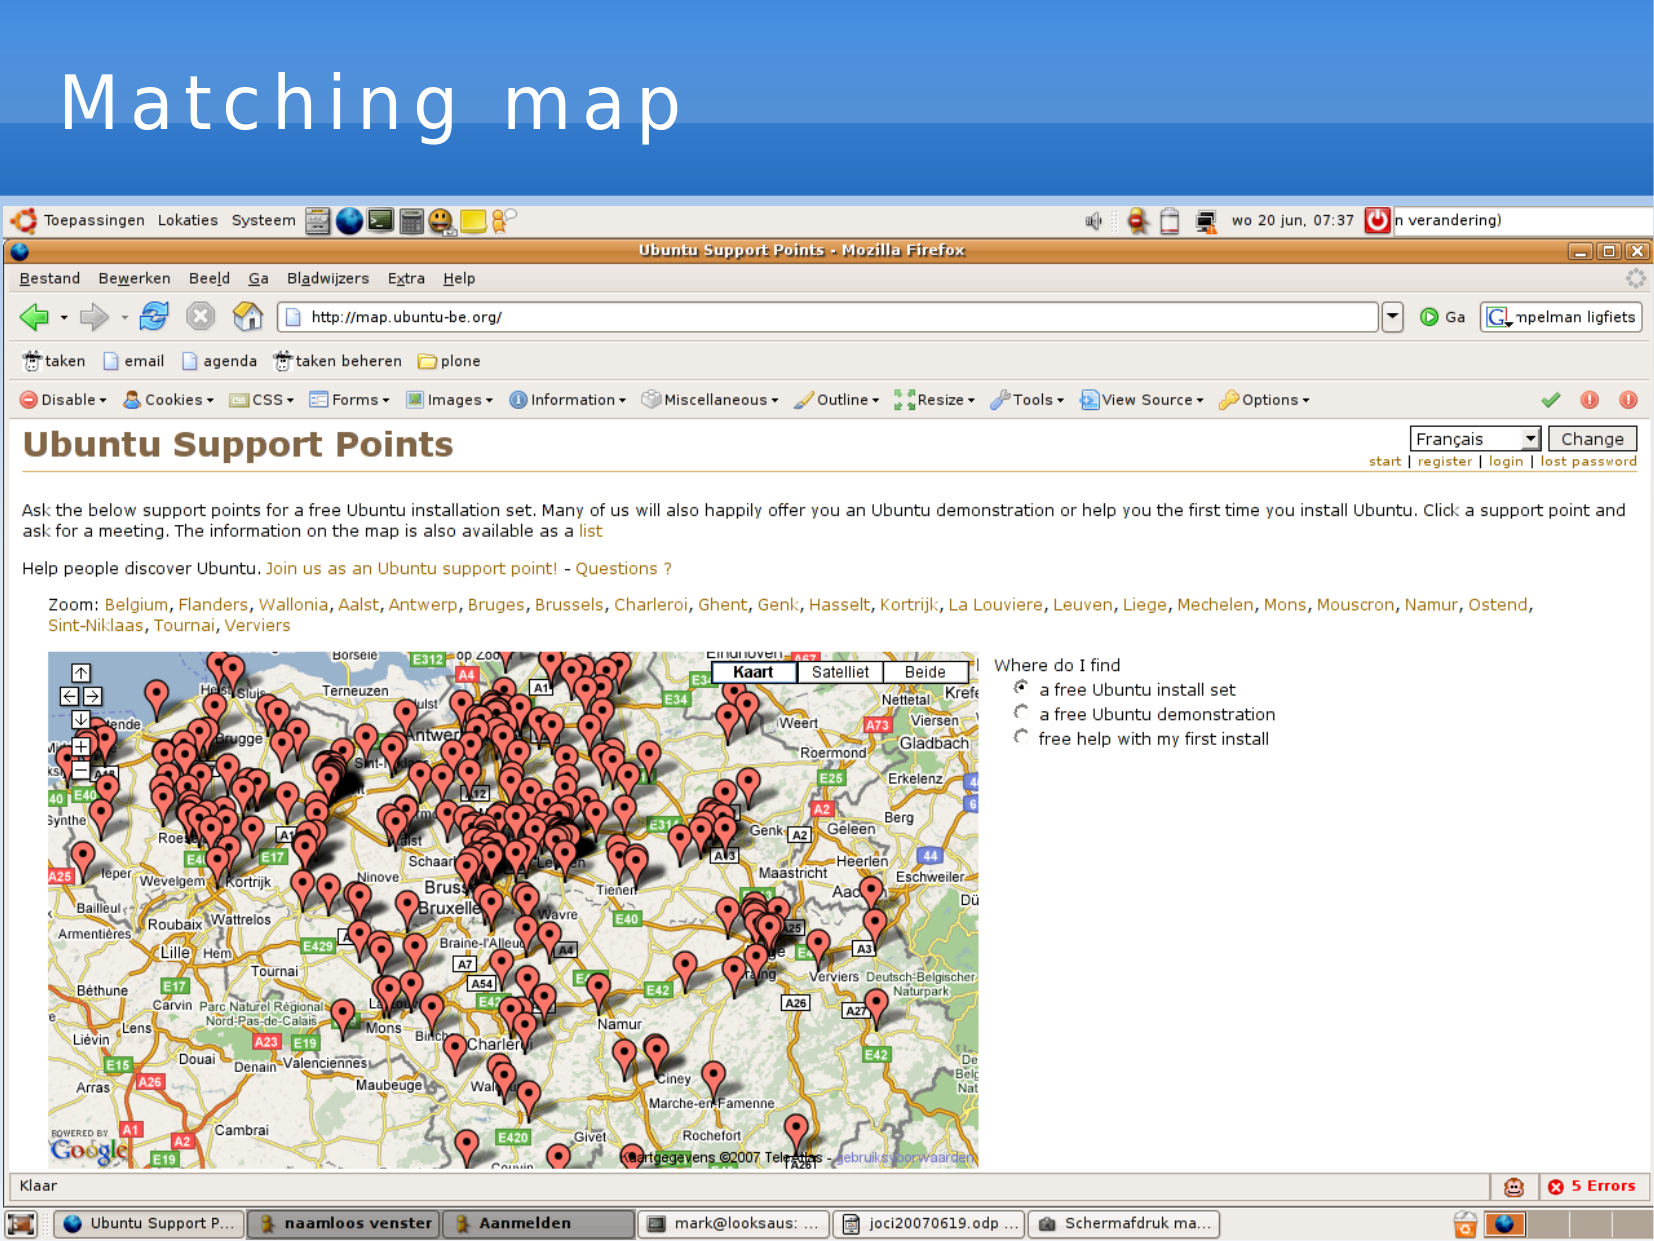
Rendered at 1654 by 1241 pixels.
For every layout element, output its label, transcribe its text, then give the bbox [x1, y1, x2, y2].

picture [0, 0, 1654, 1241]
title Matching map [59, 29, 1270, 178]
